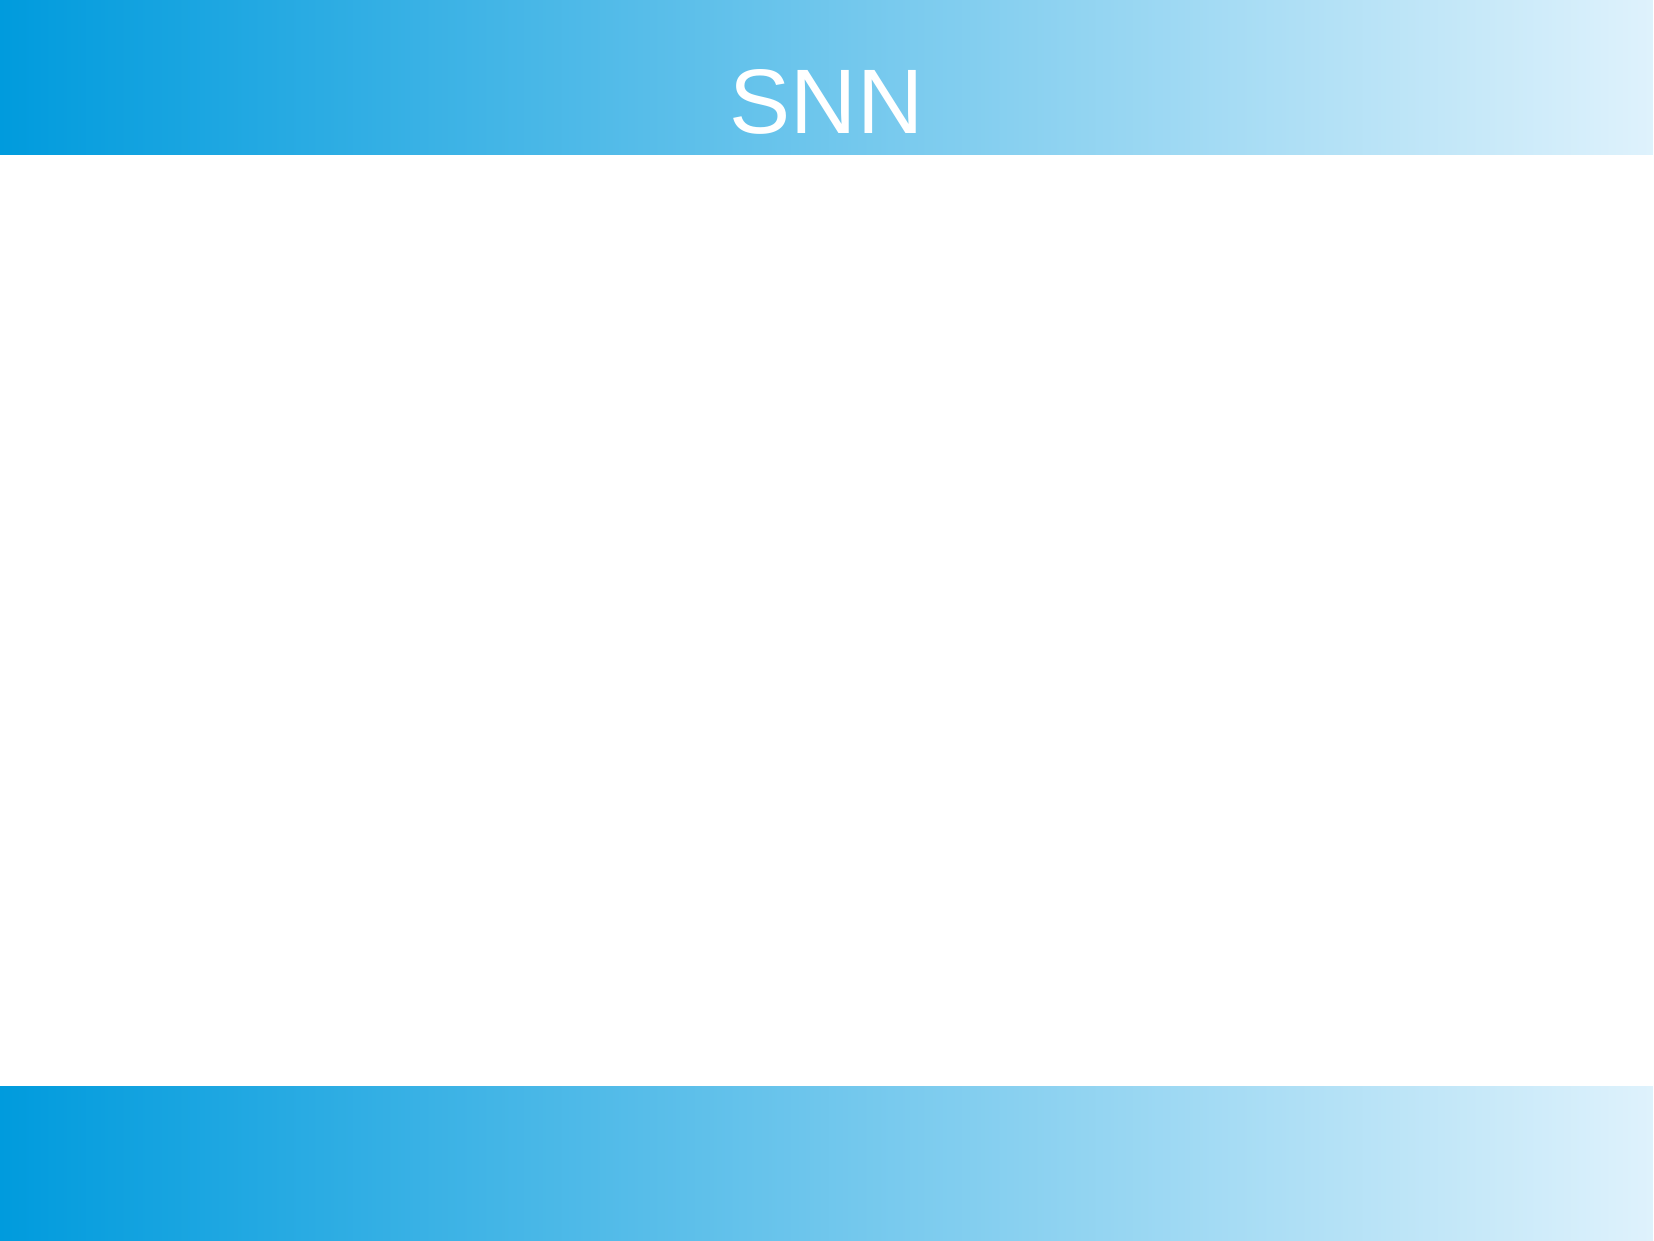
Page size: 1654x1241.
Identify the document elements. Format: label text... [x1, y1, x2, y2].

title SNN [82, 49, 1571, 155]
